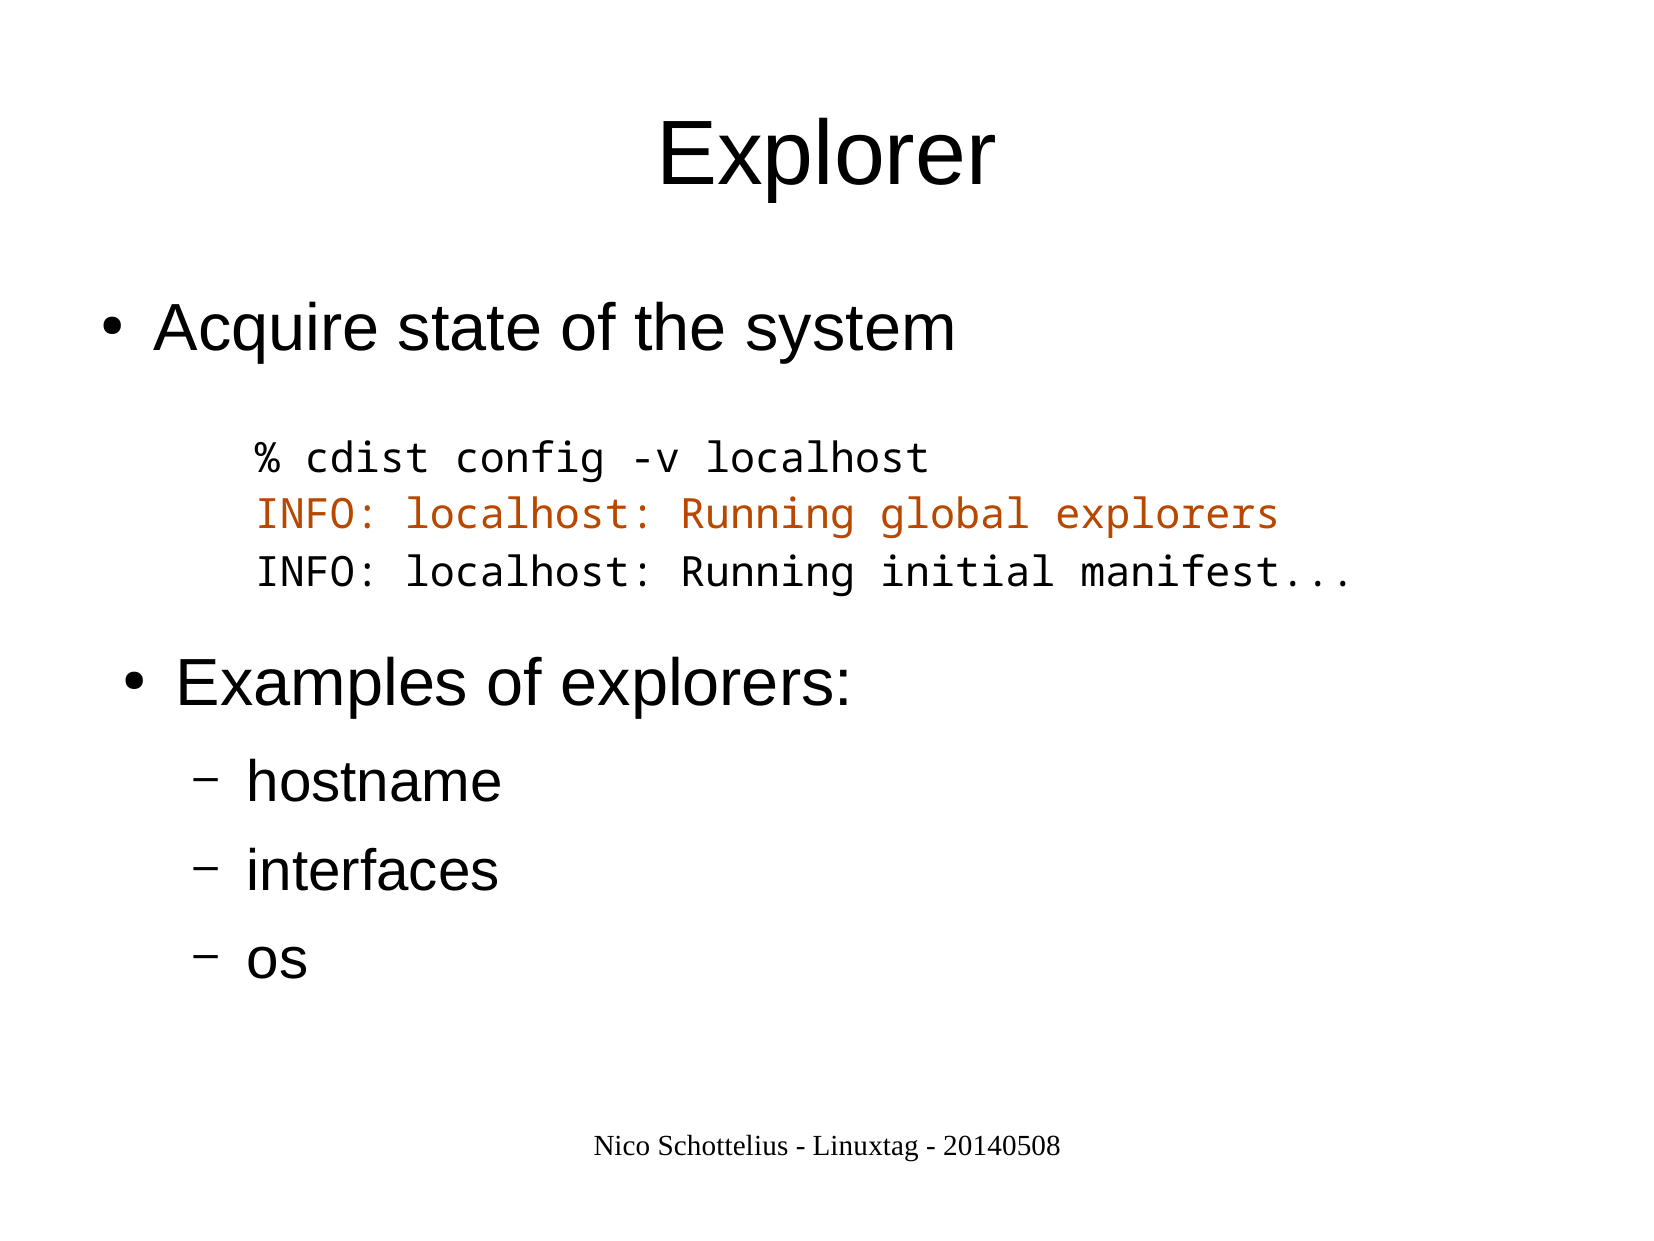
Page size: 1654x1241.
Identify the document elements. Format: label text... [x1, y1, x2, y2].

text_box % cdist config -v localhost INFO: localhost: Running global explorers INFO: localhost: Running initial manifest... [239, 419, 1470, 651]
list Examples of explorers: hostname interfaces os [104, 644, 1005, 1075]
title Explorer [82, 49, 1571, 257]
list Acquire state of the system [82, 290, 1538, 405]
